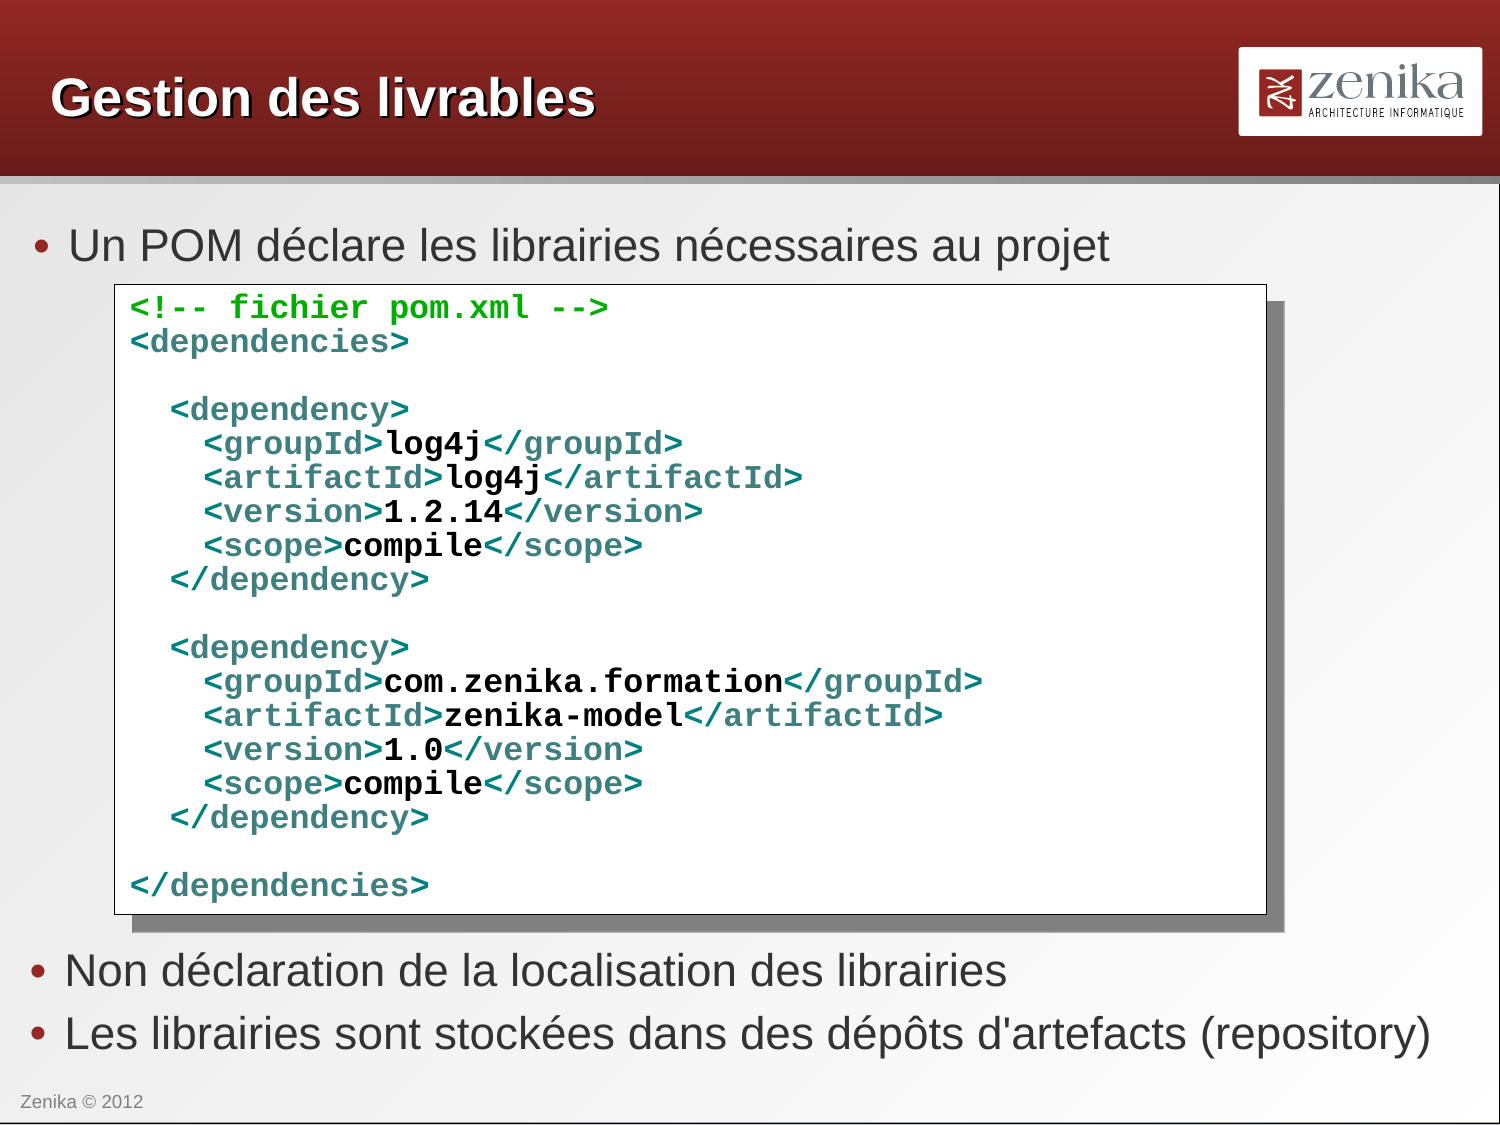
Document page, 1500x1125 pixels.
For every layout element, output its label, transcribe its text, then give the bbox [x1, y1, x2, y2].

text_box <!-- fichier pom.xml --> <dependencies> <dependency> <groupId>log4j</groupId> <artifactId>log4j</artifactId> <version>1.2.14</version> <scope>compile</scope> </dependency> <dependency> <groupId>com.zenika.formation</groupId> <artifactId>zenika-model</artifactId> <version>1.0</version> <scope>compile</scope> </dependency> </dependencies> [114, 296, 1267, 915]
title Gestion des livrables [50, 15, 1206, 180]
list Un POM déclare les librairies nécessaires au projet [33, 220, 1418, 296]
list Non déclaration de la localisation des librairies Les librairies sont stockées dans des dépôts d'artefacts (repository) [29, 944, 1477, 1102]
picture [1257, 58, 1464, 125]
